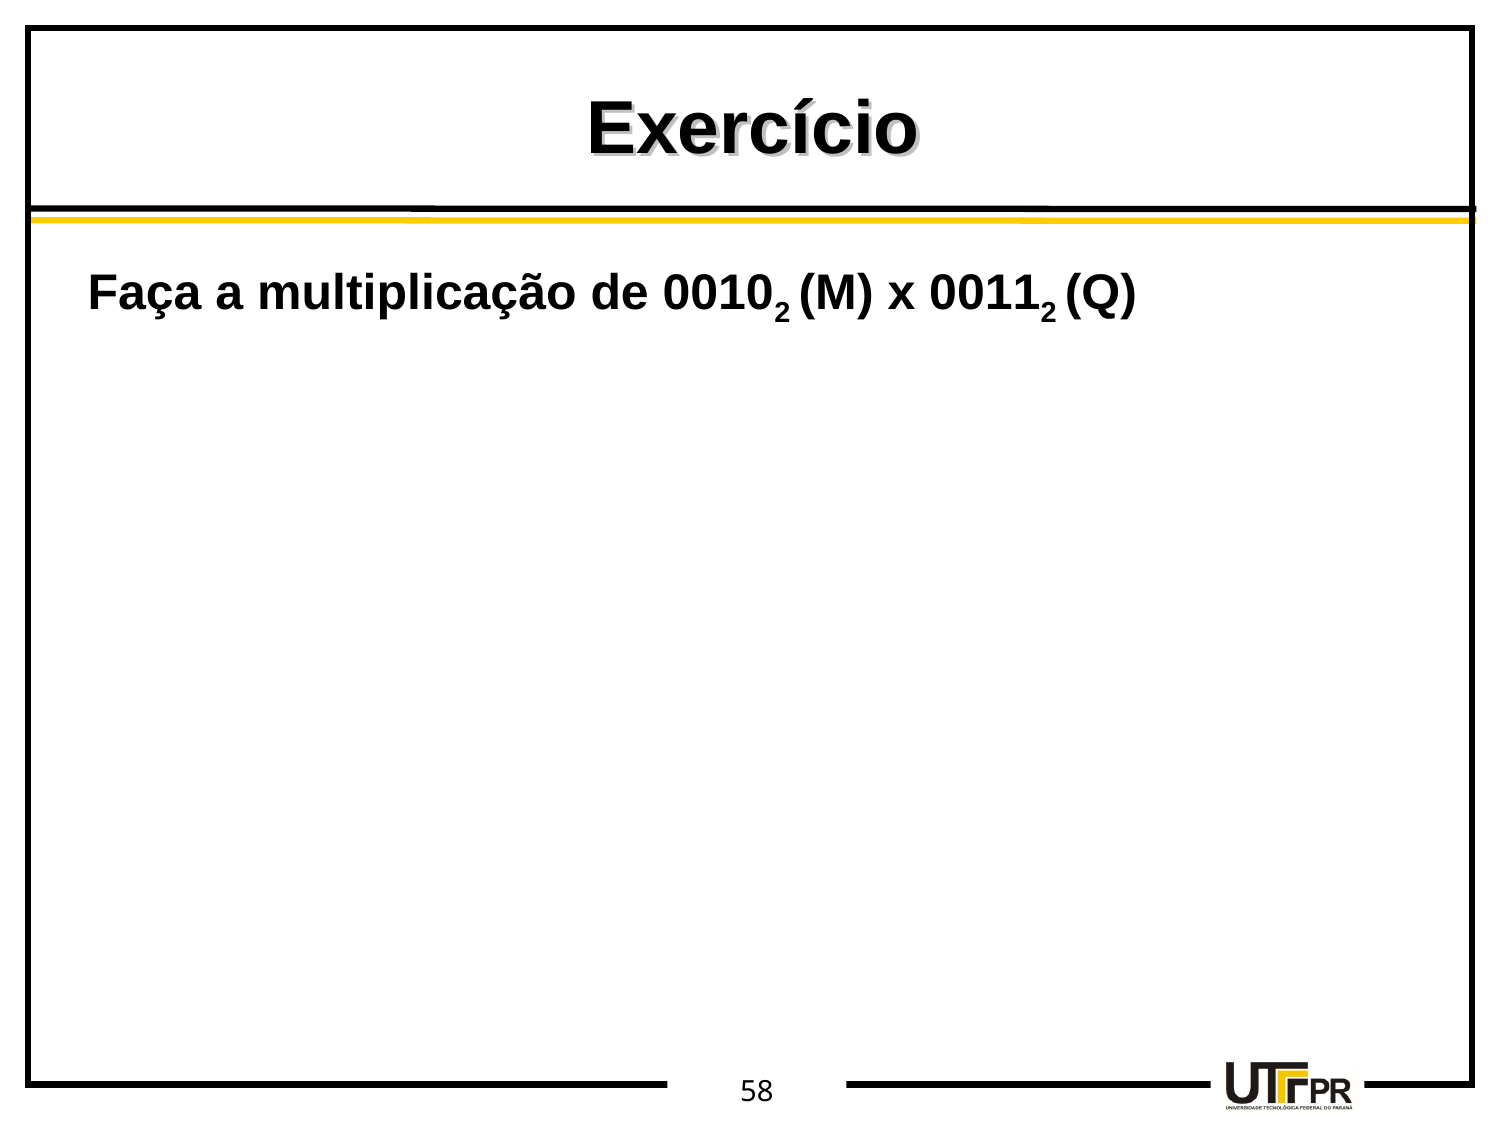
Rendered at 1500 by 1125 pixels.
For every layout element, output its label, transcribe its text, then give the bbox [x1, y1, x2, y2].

list Faça a multiplicação de 00102 (M) x 00112 (Q) [72, 257, 1428, 1027]
picture [1225, 1062, 1353, 1110]
title Exercício [29, 85, 1477, 180]
